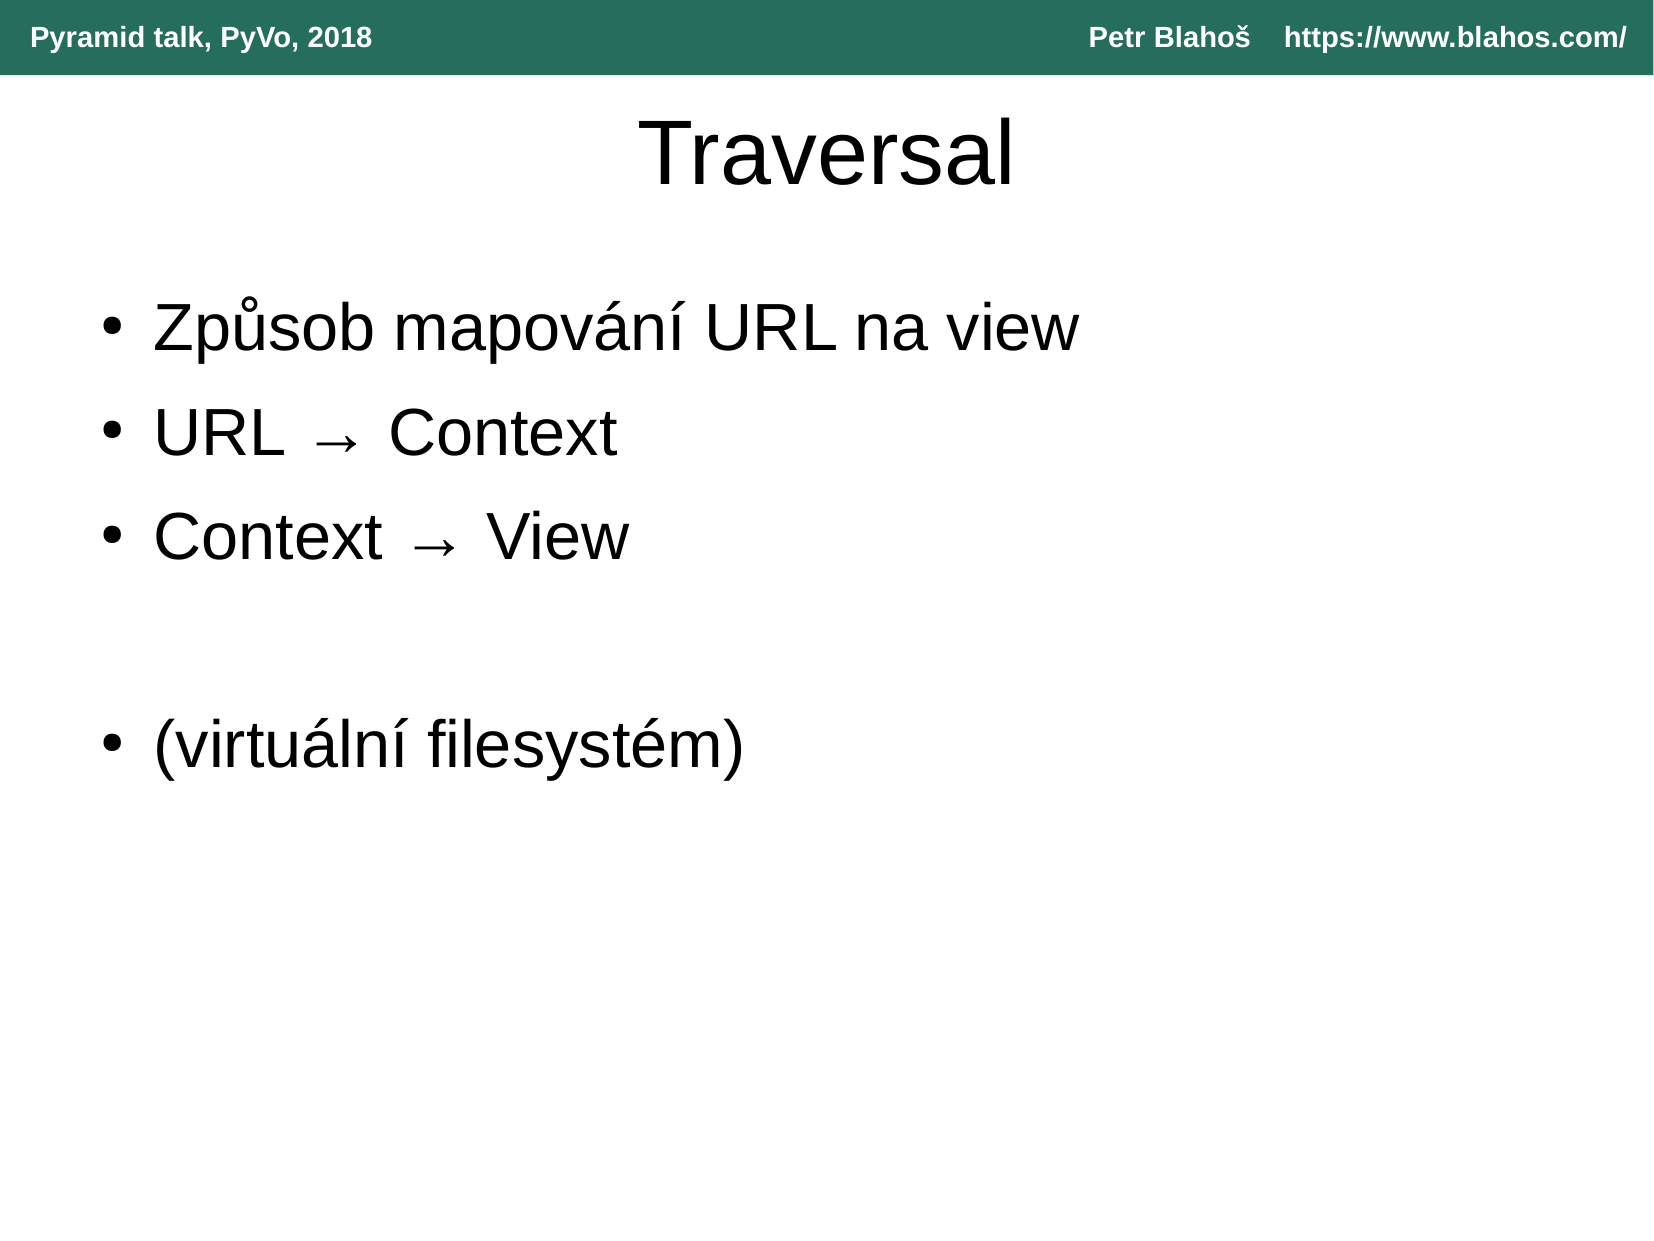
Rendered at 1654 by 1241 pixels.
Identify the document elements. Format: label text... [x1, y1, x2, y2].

list Způsob mapování URL na view URL → Context Context → View (virtuální filesystém) [82, 290, 1571, 1010]
title Traversal [82, 49, 1571, 257]
